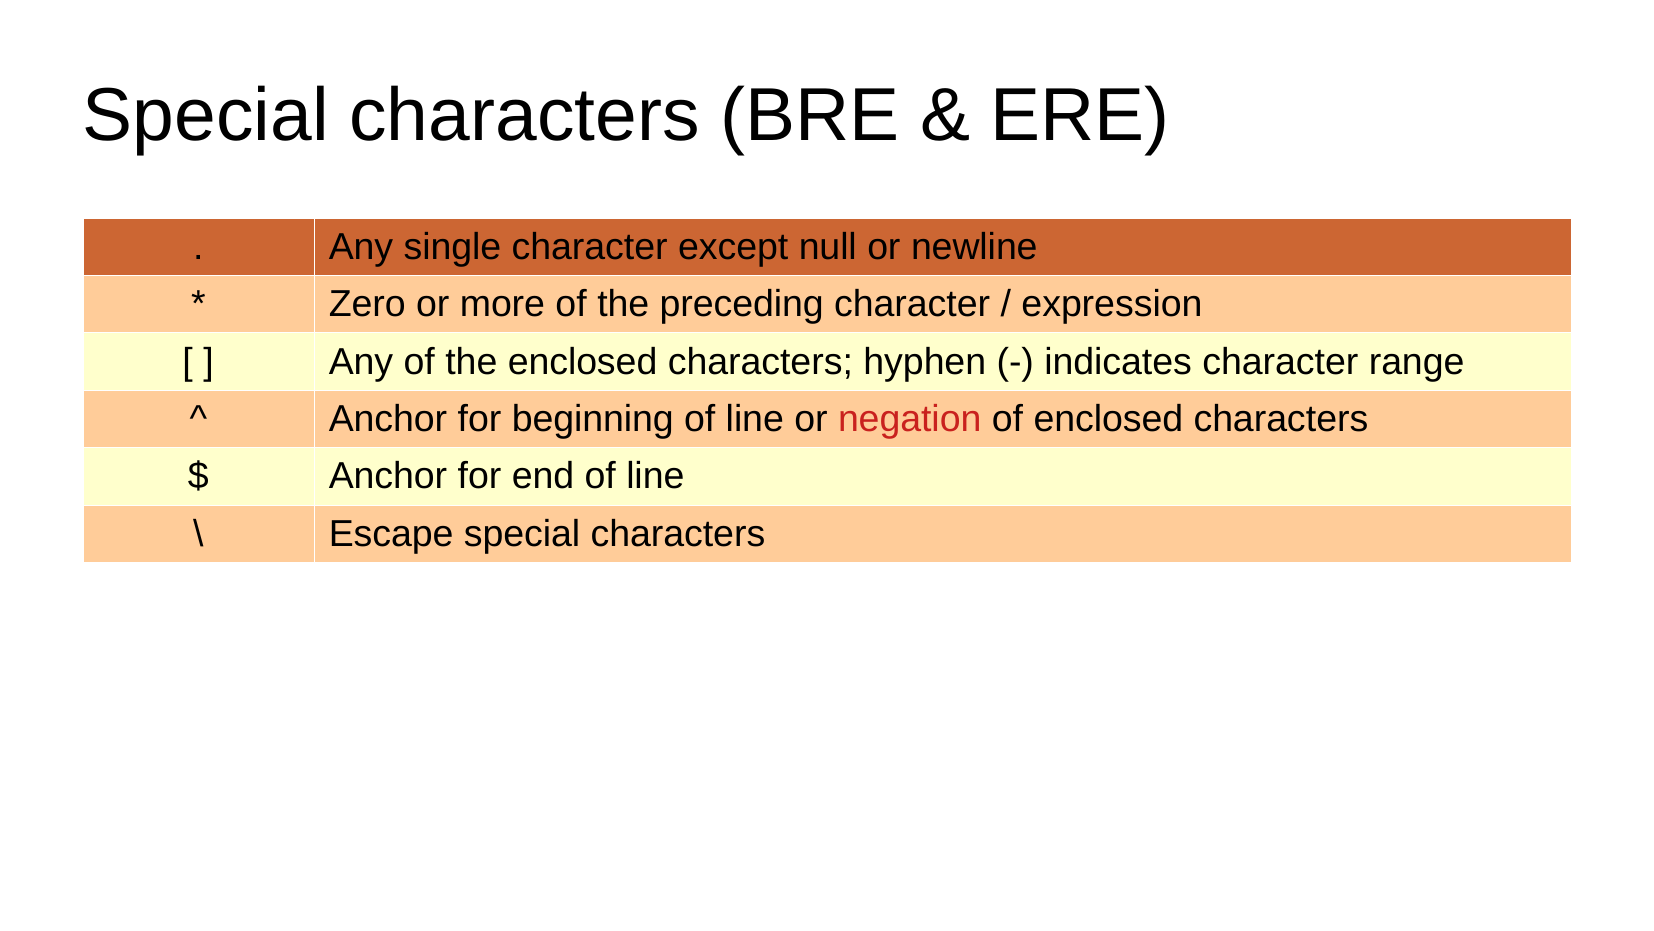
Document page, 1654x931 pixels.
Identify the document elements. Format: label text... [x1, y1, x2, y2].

table_header . [84, 219, 314, 275]
table_cell [ ] [84, 333, 314, 390]
table_cell ^ [84, 391, 314, 447]
title Special characters (BRE & ERE) [82, 37, 1571, 193]
table_cell Escape special characters [315, 506, 1571, 562]
table_cell Zero or more of the preceding character / expression [315, 276, 1571, 332]
table_cell Anchor for end of line [315, 448, 1571, 505]
table_cell * [84, 276, 314, 332]
table_cell Anchor for beginning of line or negation of enclosed characters [315, 391, 1571, 447]
table_cell \ [84, 506, 314, 562]
table_header Any single character except null or newline [315, 219, 1571, 275]
table_cell Any of the enclosed characters; hyphen (-) indicates character range [315, 333, 1571, 390]
table_cell $ [84, 448, 314, 505]
